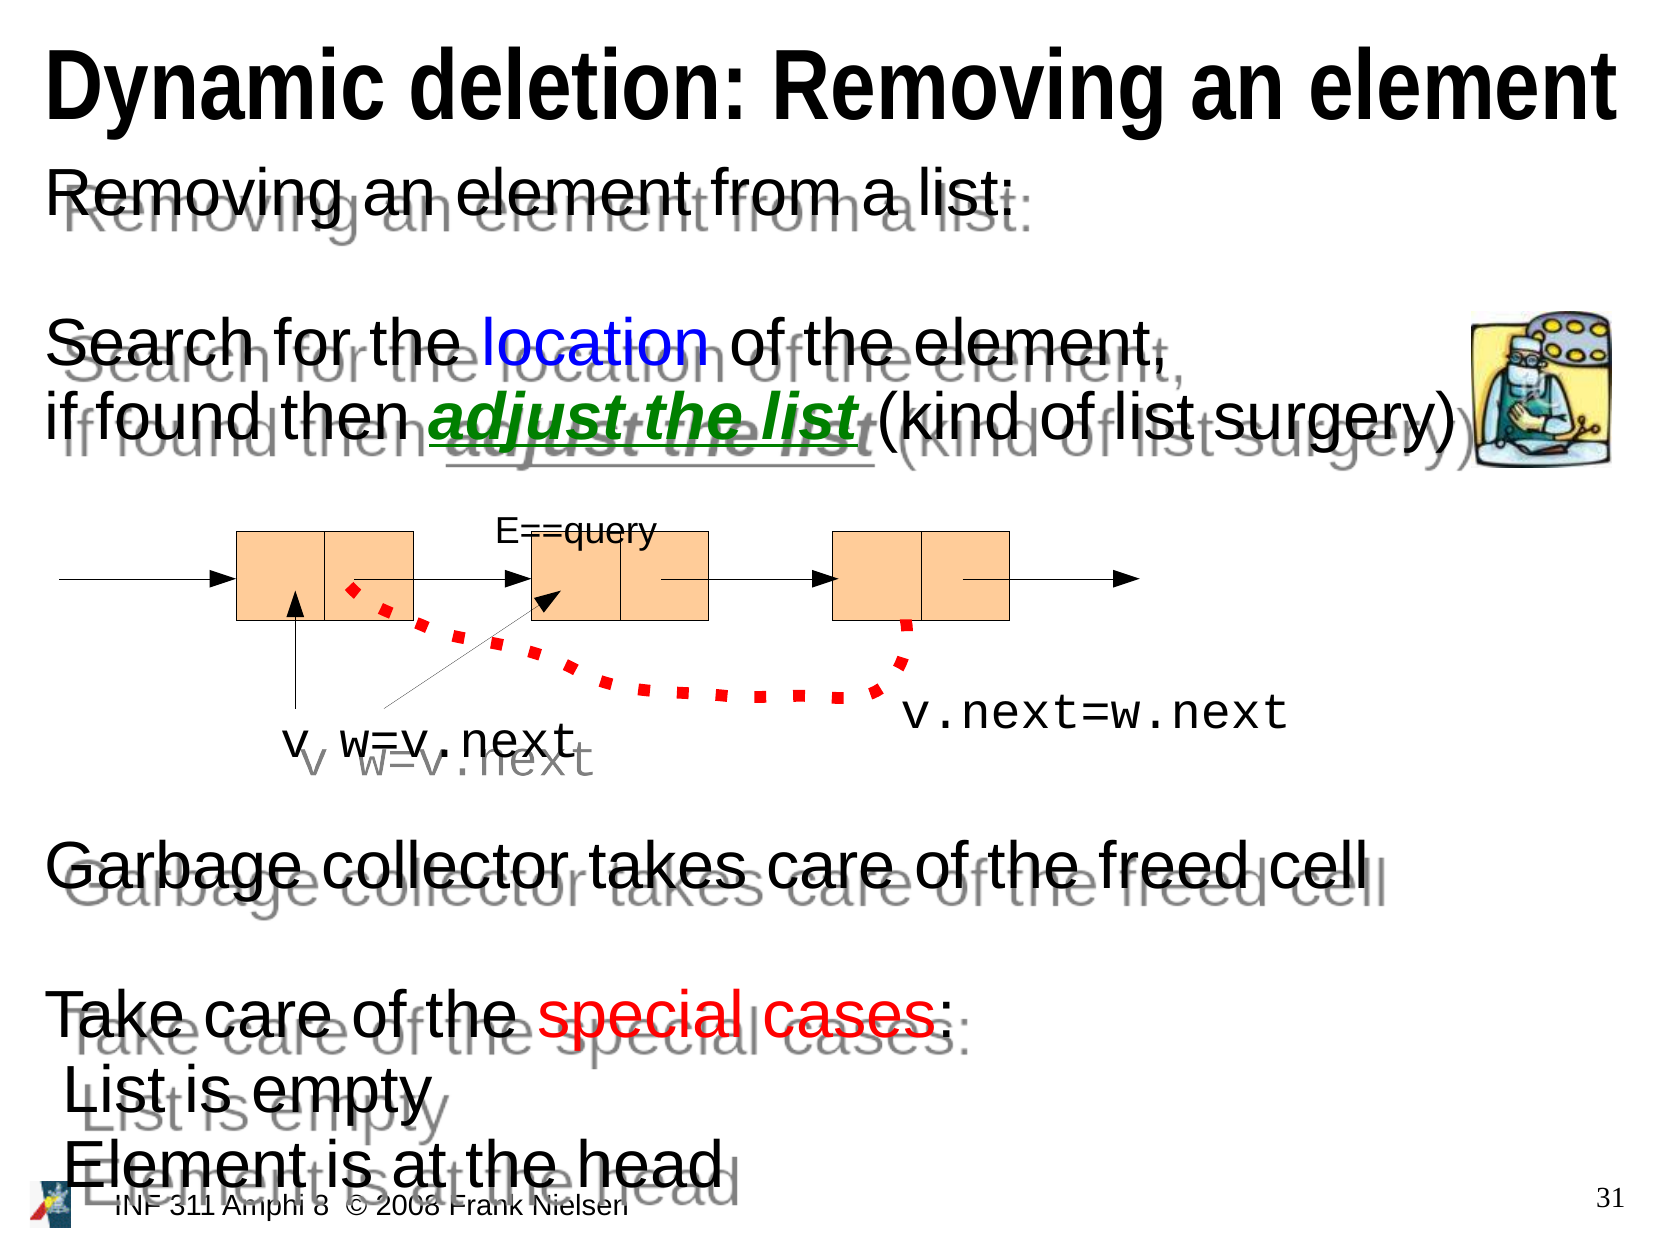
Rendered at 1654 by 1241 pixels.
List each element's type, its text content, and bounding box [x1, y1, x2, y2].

text_box Removing an element from a list: Search for the location of the element, if found then adjust the list (kind of list surgery) Garbage collector takes care of the freed cell Take care of the special cases: List is empty Element is at the head [29, 147, 1474, 1241]
text_box [832, 531, 921, 621]
text_box Dynamic deletion: Removing an element [29, 18, 1634, 148]
text_box [531, 559, 620, 621]
text_box [621, 531, 709, 621]
text_box [325, 531, 414, 621]
text_box E==query [479, 501, 672, 559]
text_box w=v.next [324, 708, 595, 778]
text_box v.next=w.next [885, 679, 1306, 748]
text_box v [265, 708, 324, 778]
text_box [236, 531, 324, 621]
picture [1474, 311, 1612, 468]
text_box [922, 531, 1010, 621]
